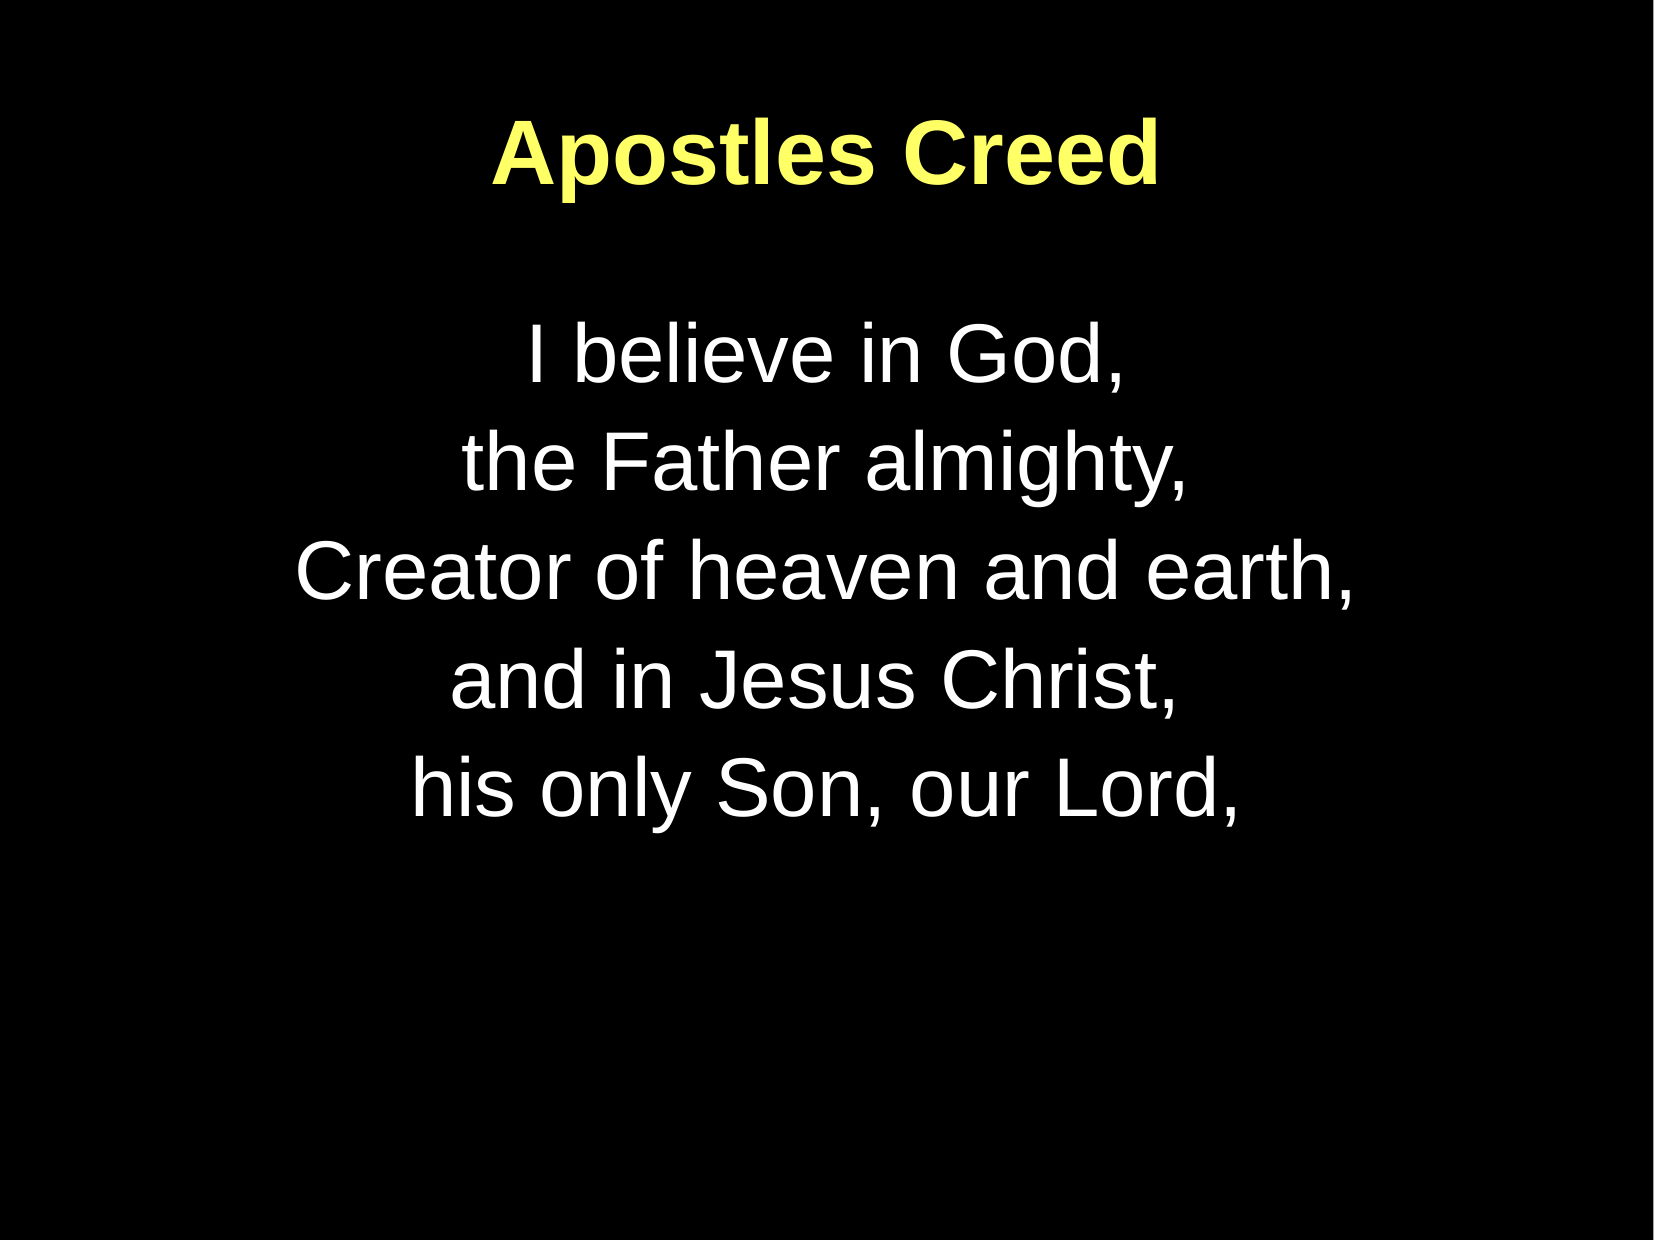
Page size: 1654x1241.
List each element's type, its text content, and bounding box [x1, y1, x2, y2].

list I believe in God, the Father almighty, Creator of heaven and earth, and in Jesus Christ, his only Son, our Lord, [0, 307, 1654, 1241]
title Apostles Creed [82, 49, 1571, 257]
